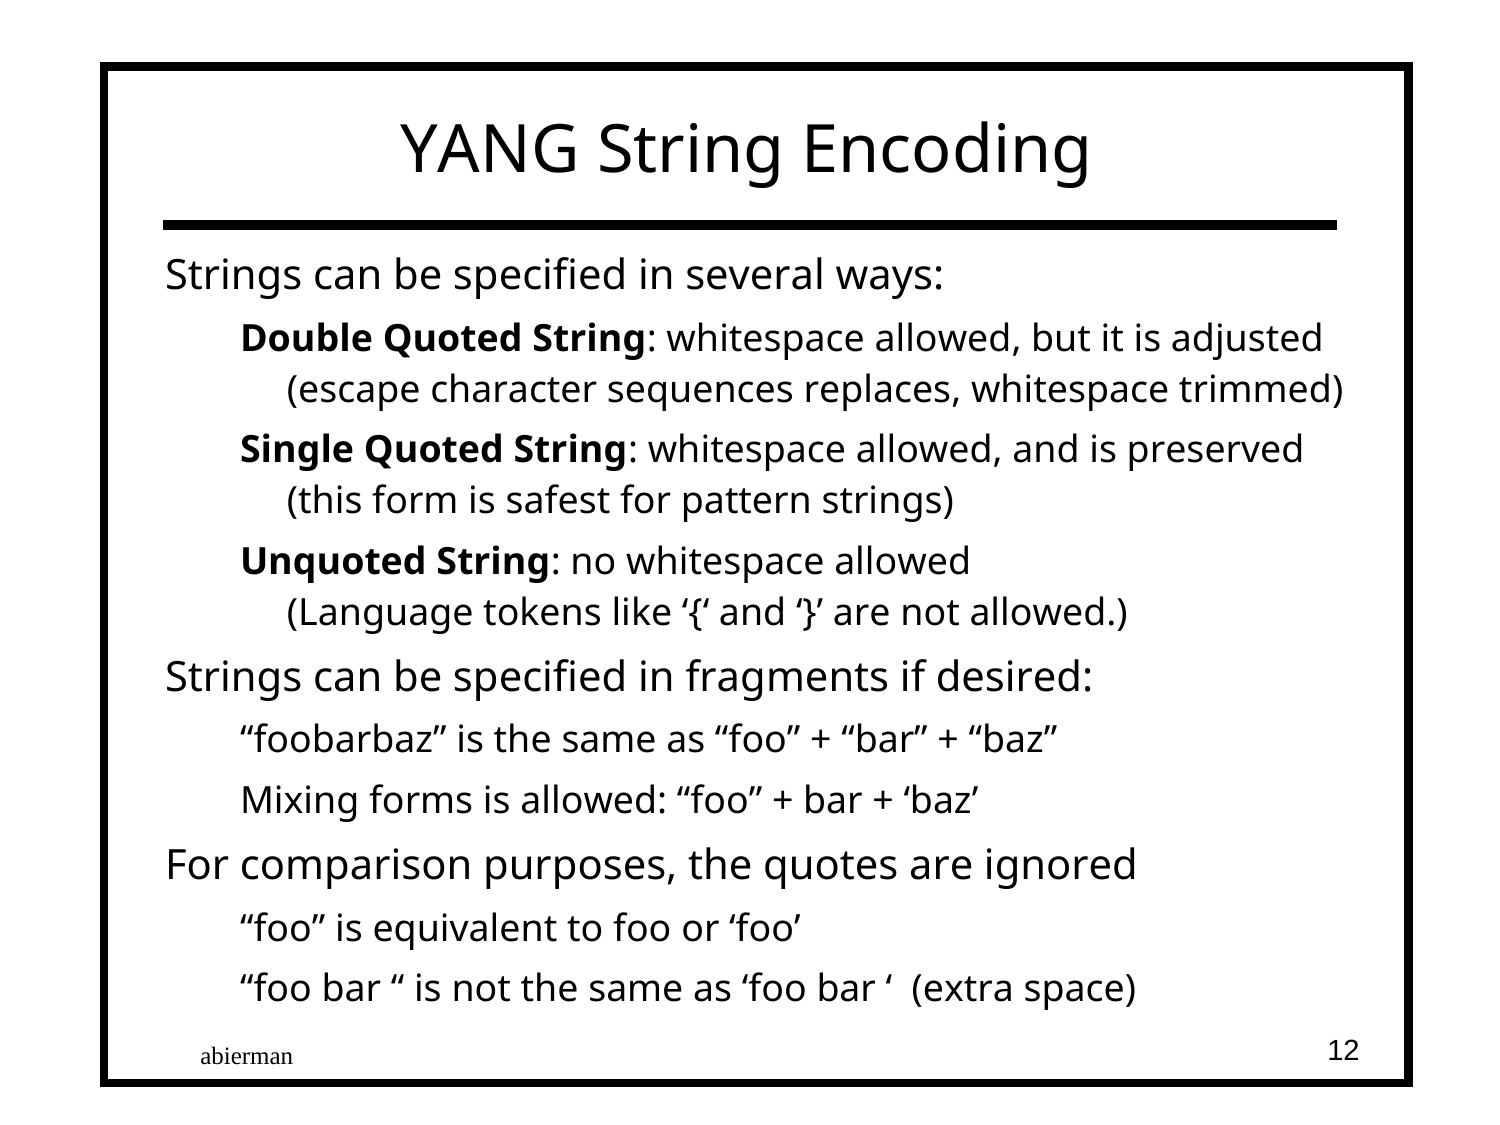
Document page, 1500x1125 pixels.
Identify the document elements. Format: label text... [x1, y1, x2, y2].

title YANG String Encoding [162, 87, 1332, 200]
list Strings can be specified in several ways: Double Quoted String: whitespace allowed, but it is adjusted (escape character sequences replaces, whitespace trimmed) Single Quoted String: whitespace allowed, and is preserved (this form is safest for pattern strings) Unquoted String: no whitespace allowed (Language tokens like ‘{‘ and ‘}’ are not allowed.) Strings can be specified in fragments if desired: “foobarbaz” is the same as “foo” + “bar” + “baz” Mixing forms is allowed: “foo” + bar + ‘baz’ For comparison purposes, the quotes are ignored “foo” is equivalent to foo or ‘foo’ “foo bar “ is not the same as ‘foo bar ‘ (extra space) [149, 237, 1400, 1007]
